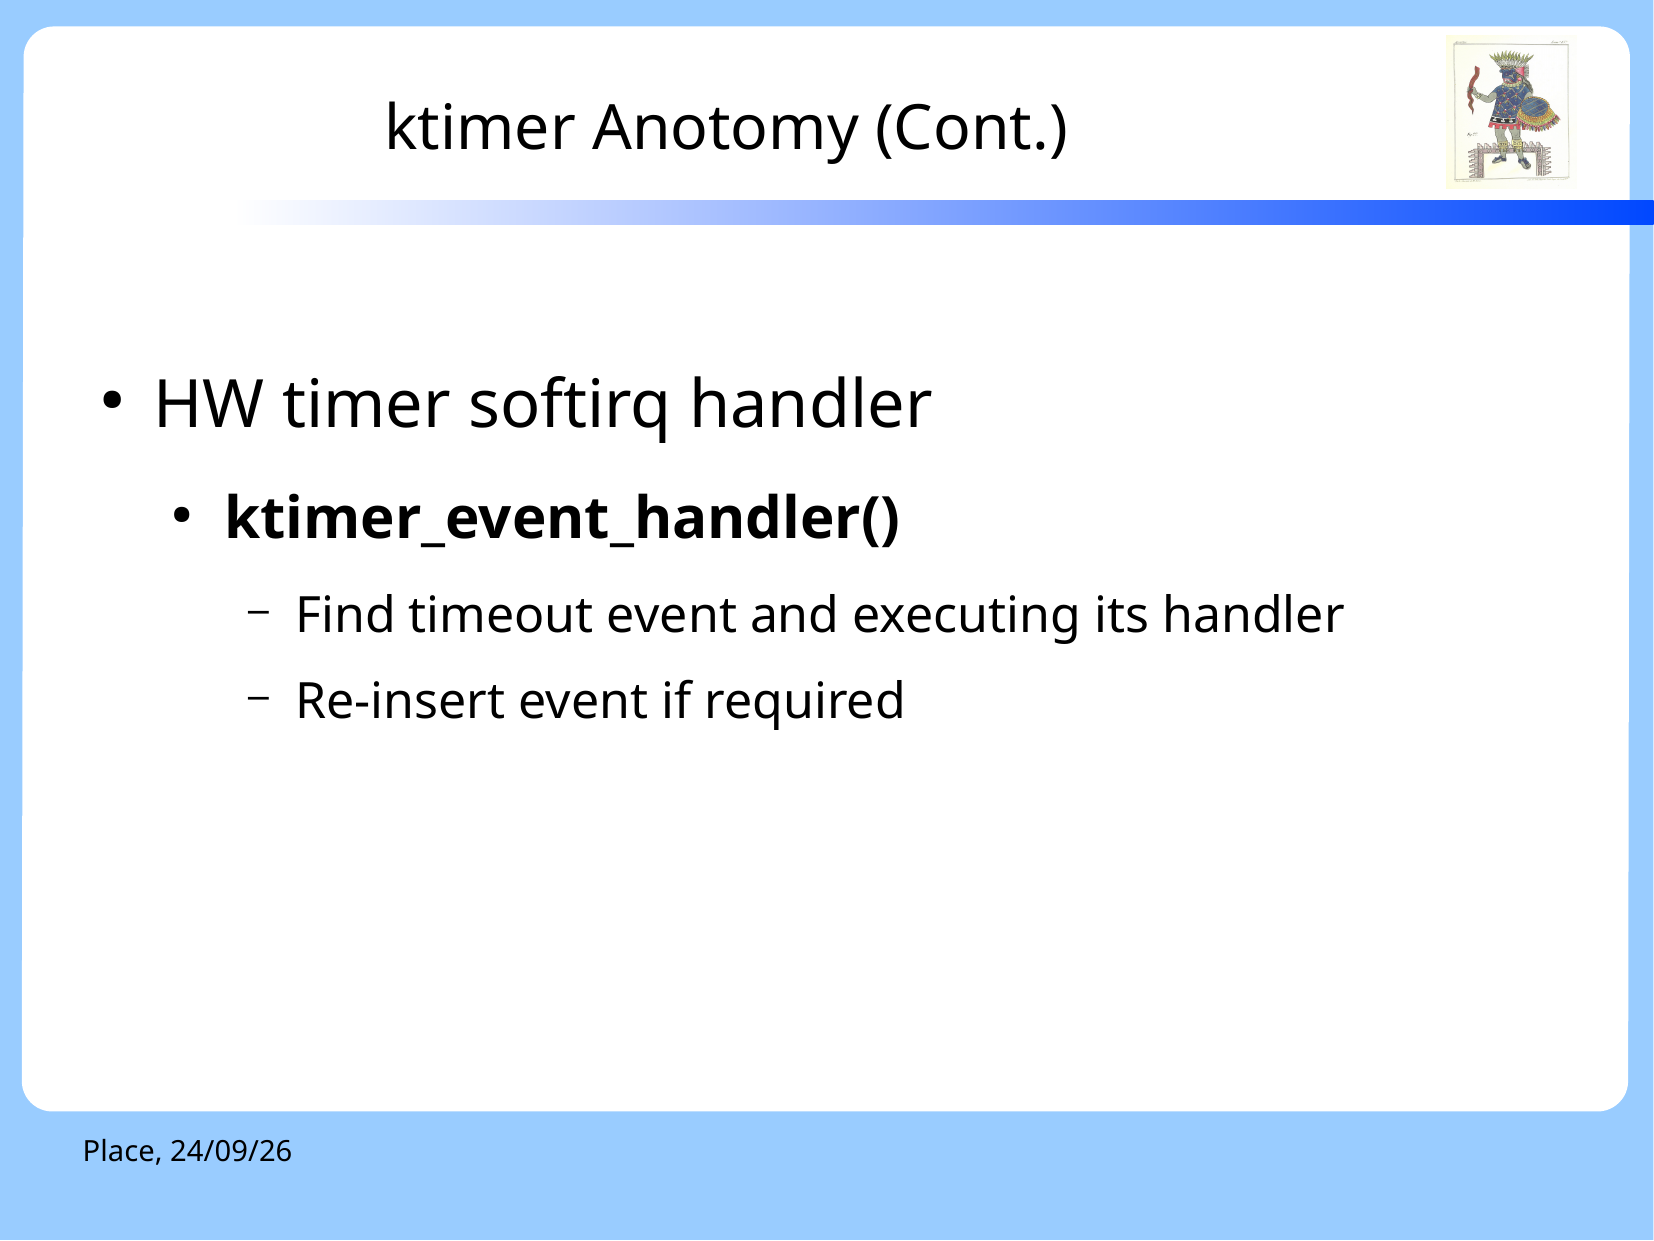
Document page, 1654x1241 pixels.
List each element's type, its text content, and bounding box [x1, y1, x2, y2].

list HW timer softirq handler ktimer_event_handler() Find timeout event and executing its handler Re-insert event if required [82, 236, 1571, 1055]
picture [1446, 35, 1577, 189]
title ktimer Anotomy (Cont.) [82, 49, 1371, 201]
